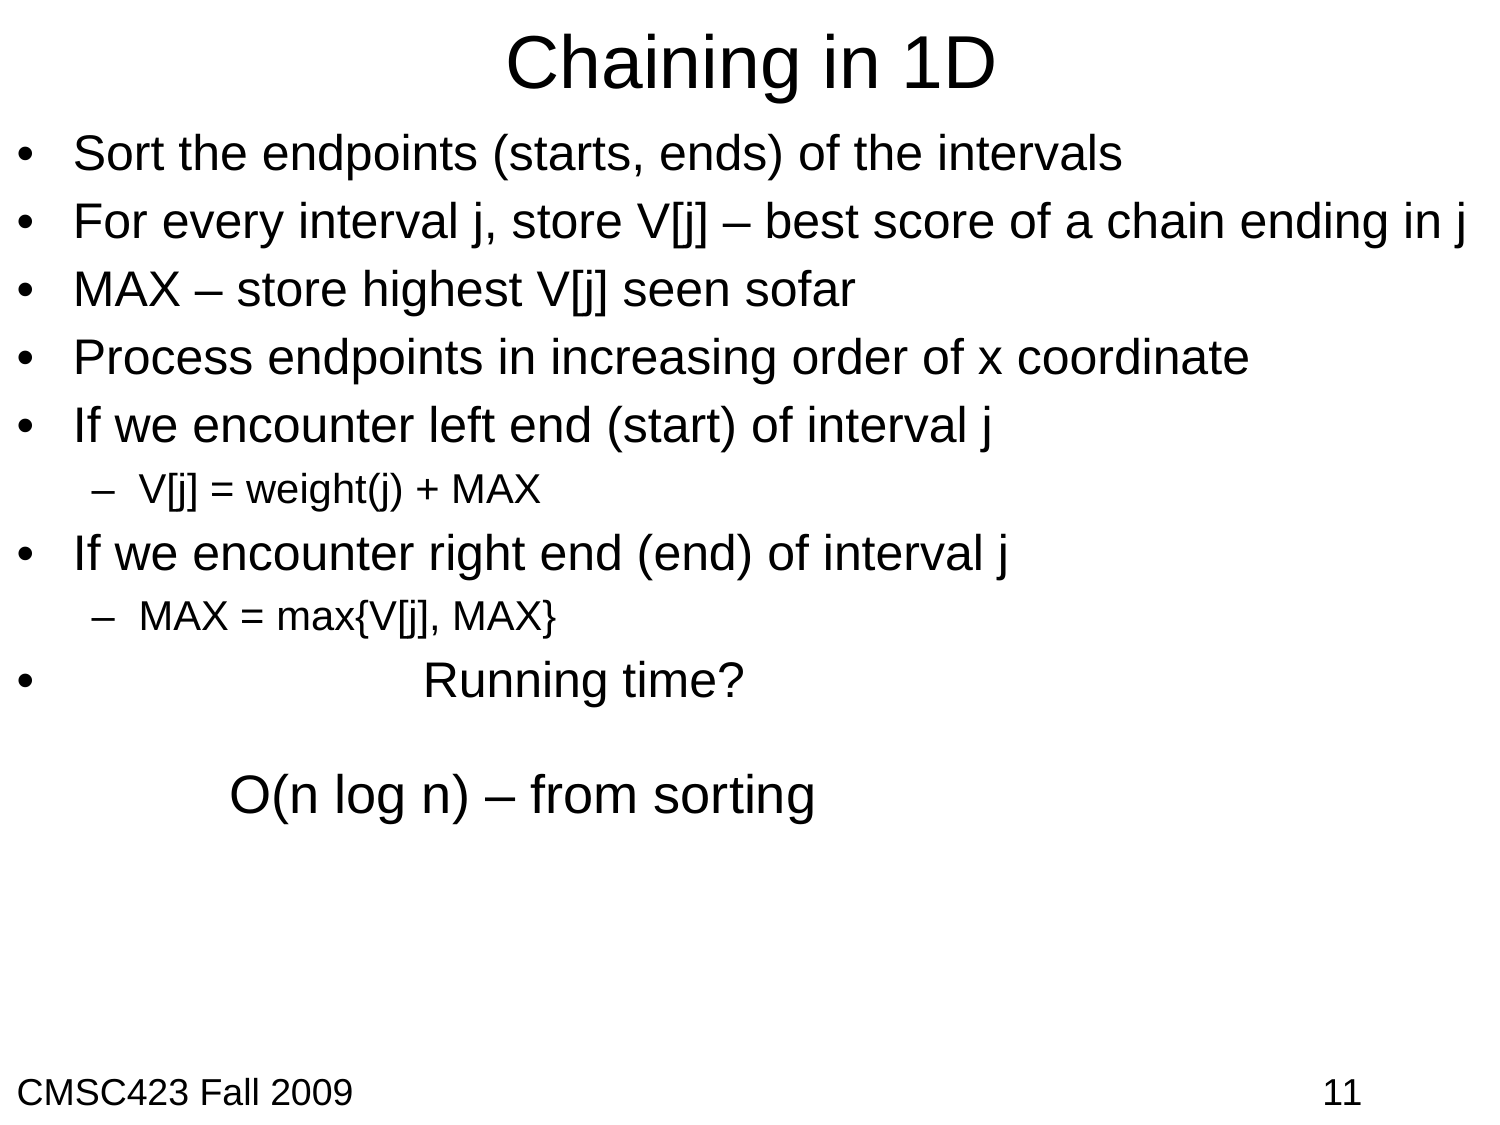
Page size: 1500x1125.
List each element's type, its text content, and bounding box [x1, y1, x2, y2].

list Sort the endpoints (starts, ends) of the intervals For every interval j, store V[j] – best score of a chain ending in j MAX – store highest V[j] seen sofar Process endpoints in increasing order of x coordinate If we encounter left end (start) of interval j V[j] = weight(j) + MAX If we encounter right end (end) of interval j MAX = max{V[j], MAX} Running time? [16, 124, 1485, 1057]
title Chaining in 1D [19, 17, 1485, 108]
text_box O(n log n) – from sorting [214, 752, 996, 832]
